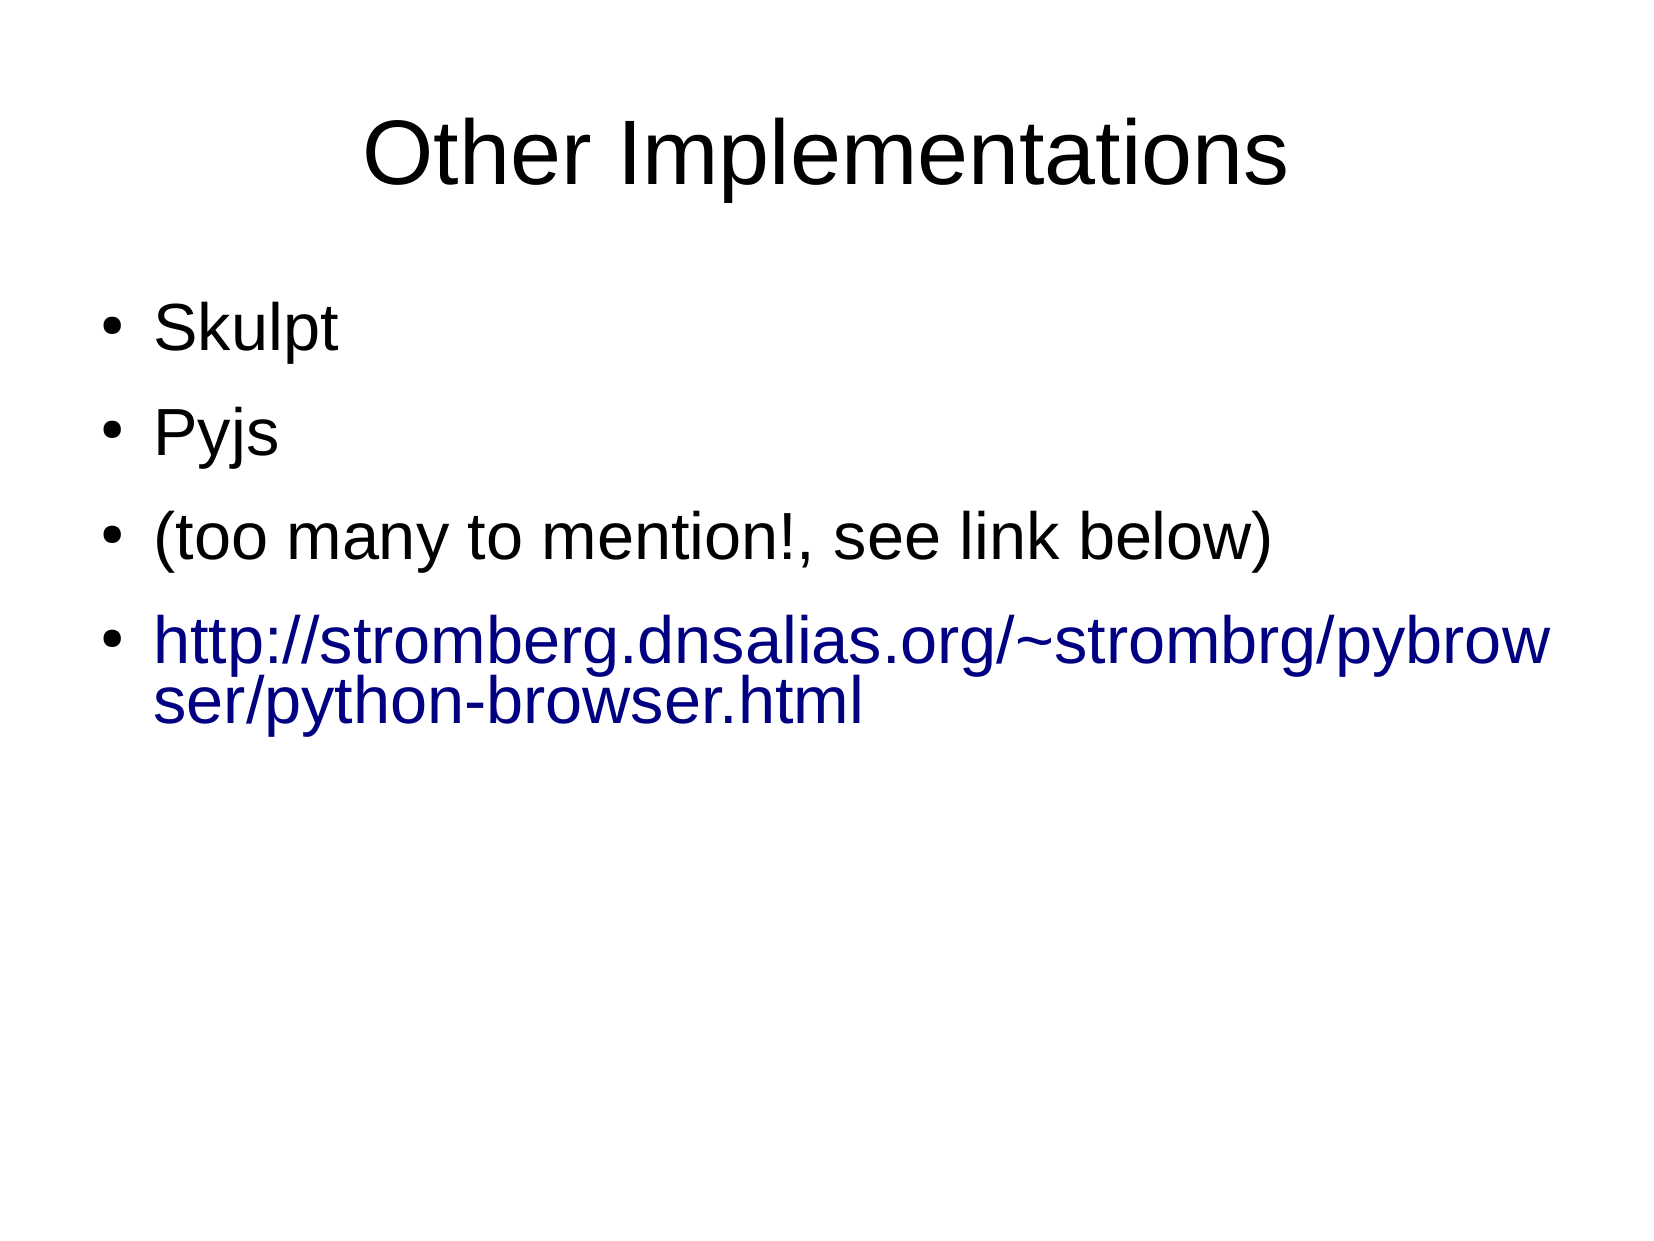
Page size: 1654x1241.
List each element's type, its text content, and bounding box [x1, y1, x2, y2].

title Other Implementations [82, 49, 1571, 257]
list Skulpt Pyjs (too many to mention!, see link below) http://stromberg.dnsalias.org/~strombrg/pybrowser/python-browser.html [82, 290, 1571, 1010]
